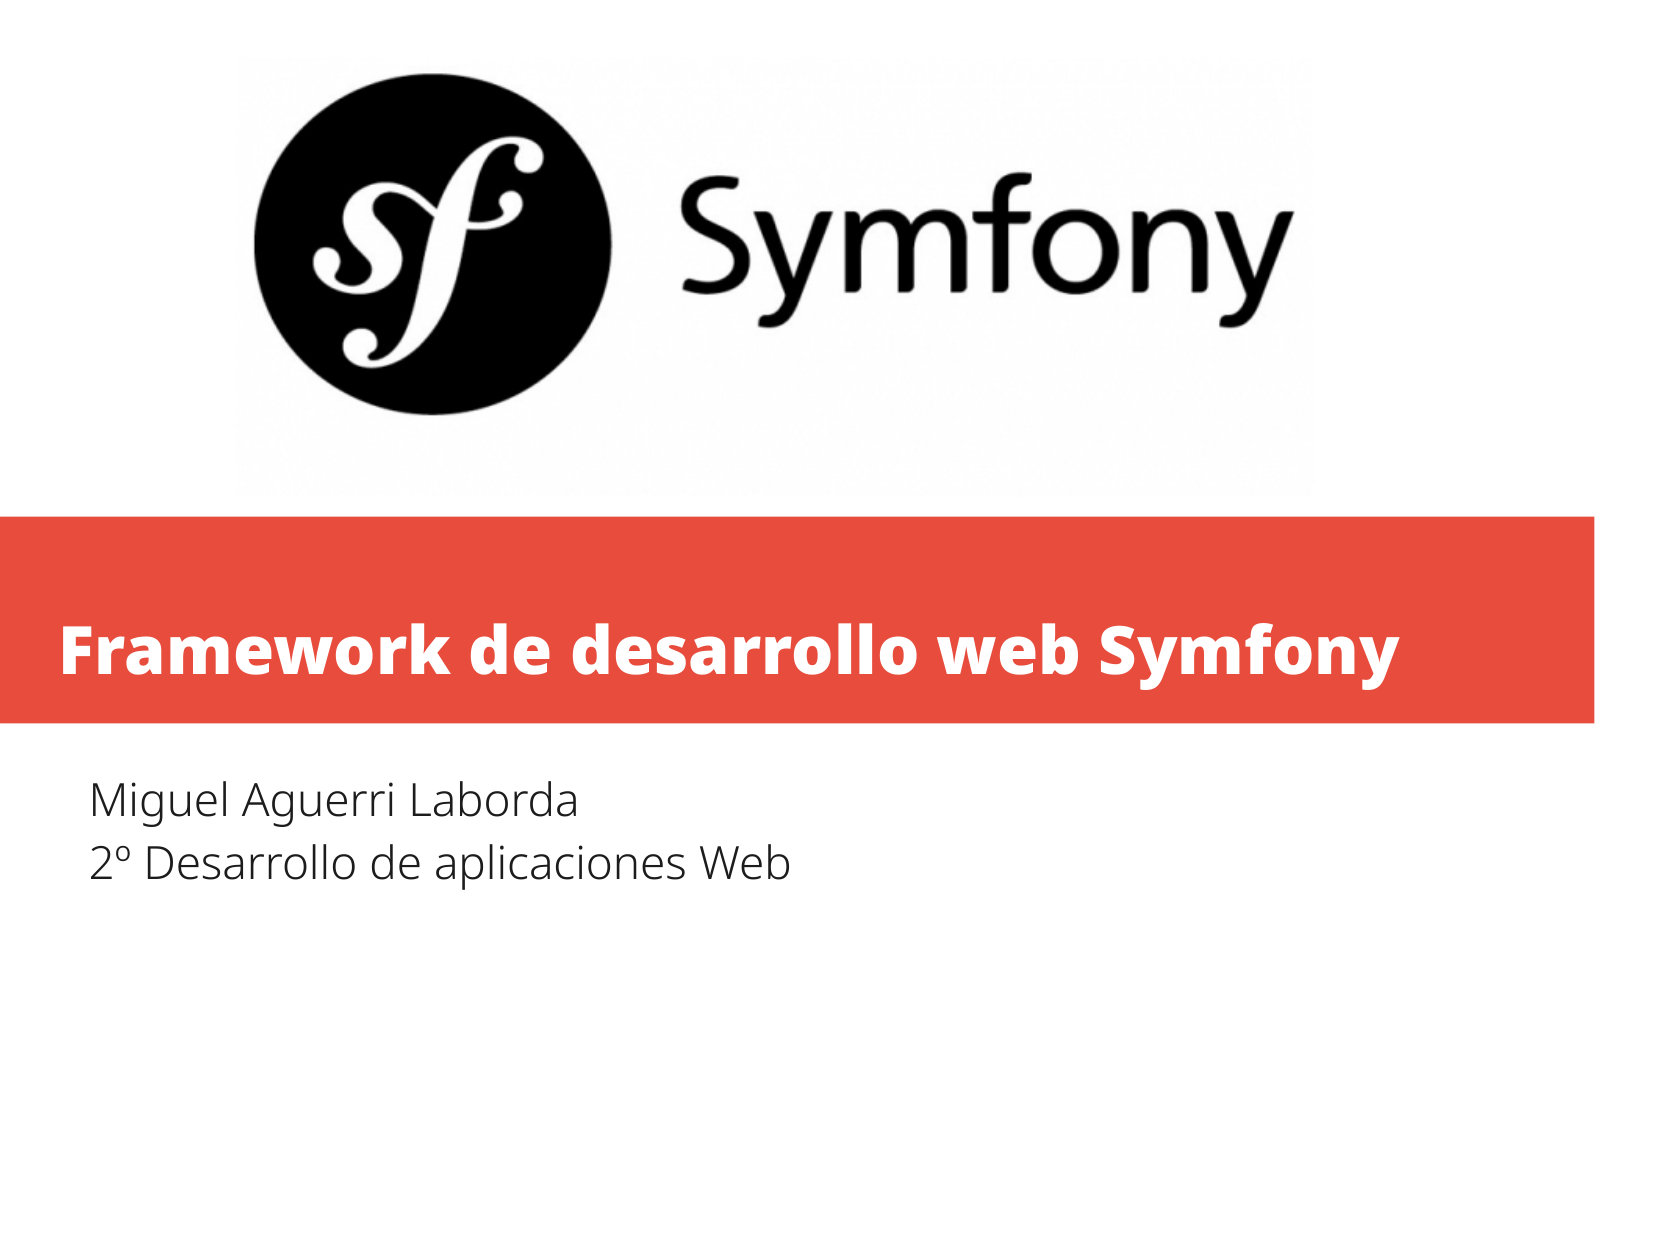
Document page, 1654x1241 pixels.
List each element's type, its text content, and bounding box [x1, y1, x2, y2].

subtitle Miguel Aguerri Laborda 2º Desarrollo de aplicaciones Web [88, 767, 1595, 1182]
title Framework de desarrollo web Symfony [59, 546, 1595, 694]
picture [236, 58, 1315, 497]
